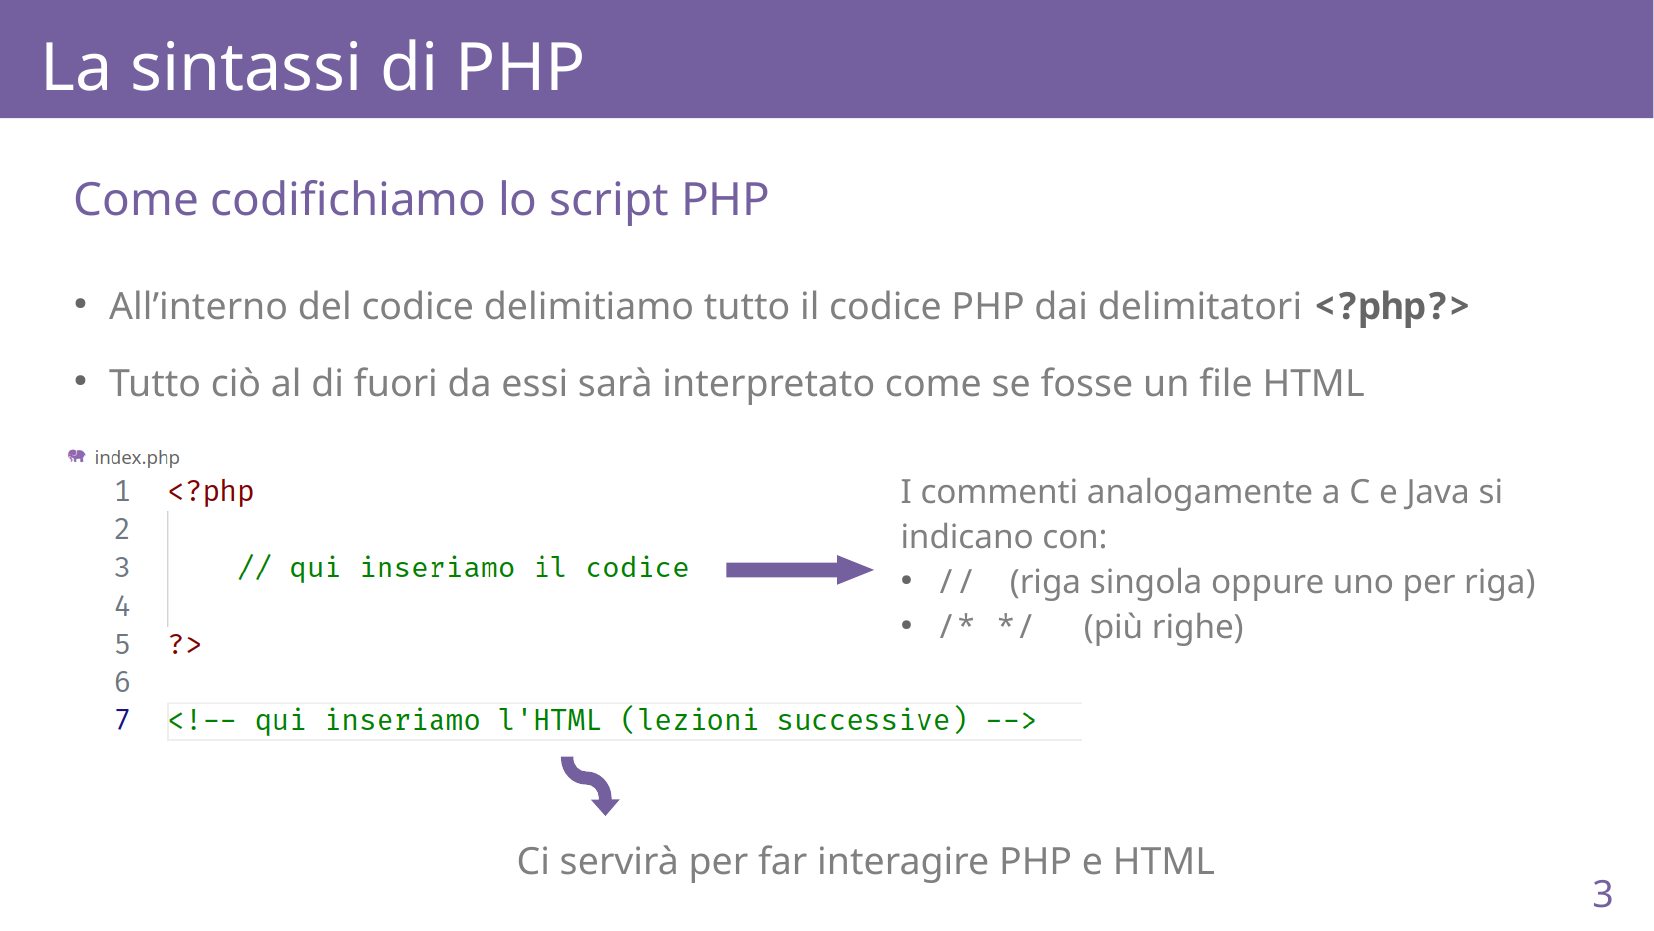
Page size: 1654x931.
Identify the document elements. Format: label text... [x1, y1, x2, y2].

text_box I commenti analogamente a C e Java si indicano con: // (riga singola oppure uno per riga) /* */ (più righe) [885, 460, 1654, 680]
picture [59, 442, 1082, 768]
text_box [0, 0, 1654, 119]
text_box Ci servirà per far interagire PHP e HTML [501, 826, 1270, 931]
text_box [726, 555, 875, 585]
text_box [560, 756, 620, 816]
text_box La sintassi di PHP [25, 11, 523, 107]
text_box Come codifichiamo lo script PHP [59, 158, 1107, 229]
text_box <numero> [1513, 860, 1654, 931]
text_box All’interno del codice delimitiamo tutto il codice PHP dai delimitatori <?php?> Tutto ciò al di fuori da essi sarà interpretato come se fosse un file HTML [59, 246, 1540, 460]
